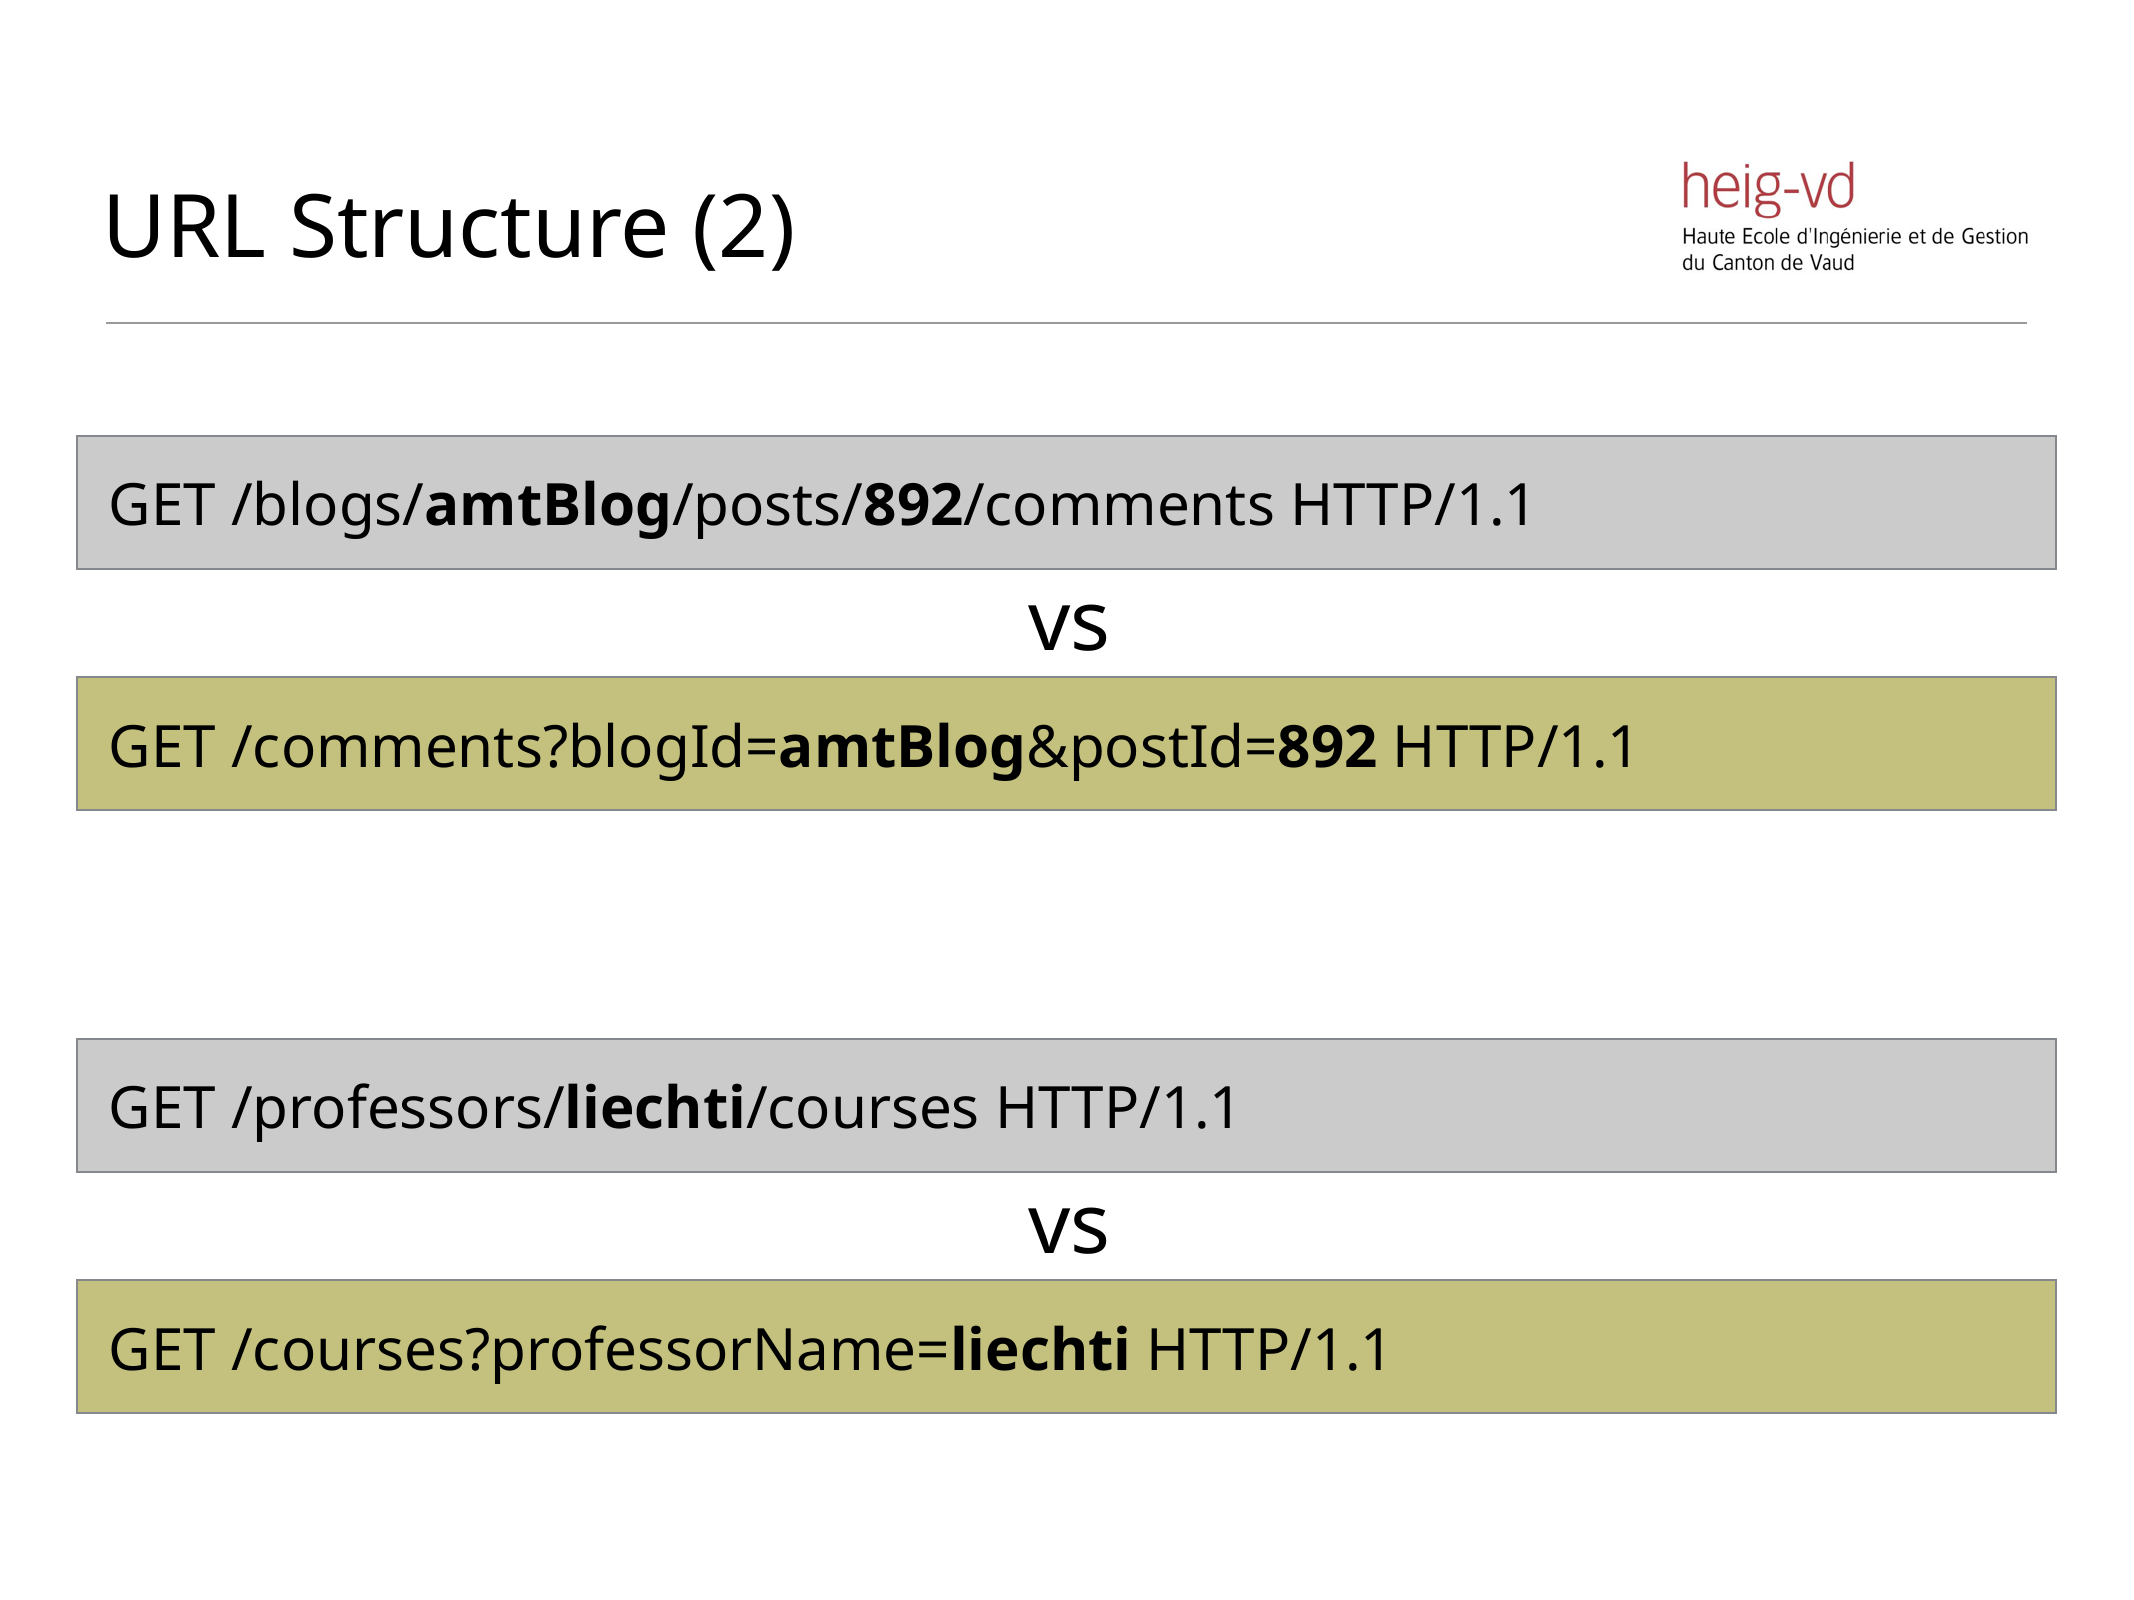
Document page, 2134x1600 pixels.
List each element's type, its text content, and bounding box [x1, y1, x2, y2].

text_box GET /professors/liechti/courses HTTP/1.1 [77, 1039, 2056, 1172]
title URL Structure (2) [93, 54, 2040, 284]
text_box vs [1020, 1161, 1120, 1279]
text_box GET /comments?blogId=amtBlog&postId=892 HTTP/1.1 [77, 677, 2056, 811]
text_box vs [1020, 558, 1120, 676]
text_box GET /courses?professorName=liechti HTTP/1.1 [77, 1280, 2056, 1413]
text_box GET /blogs/amtBlog/posts/892/comments HTTP/1.1 [77, 436, 2056, 569]
